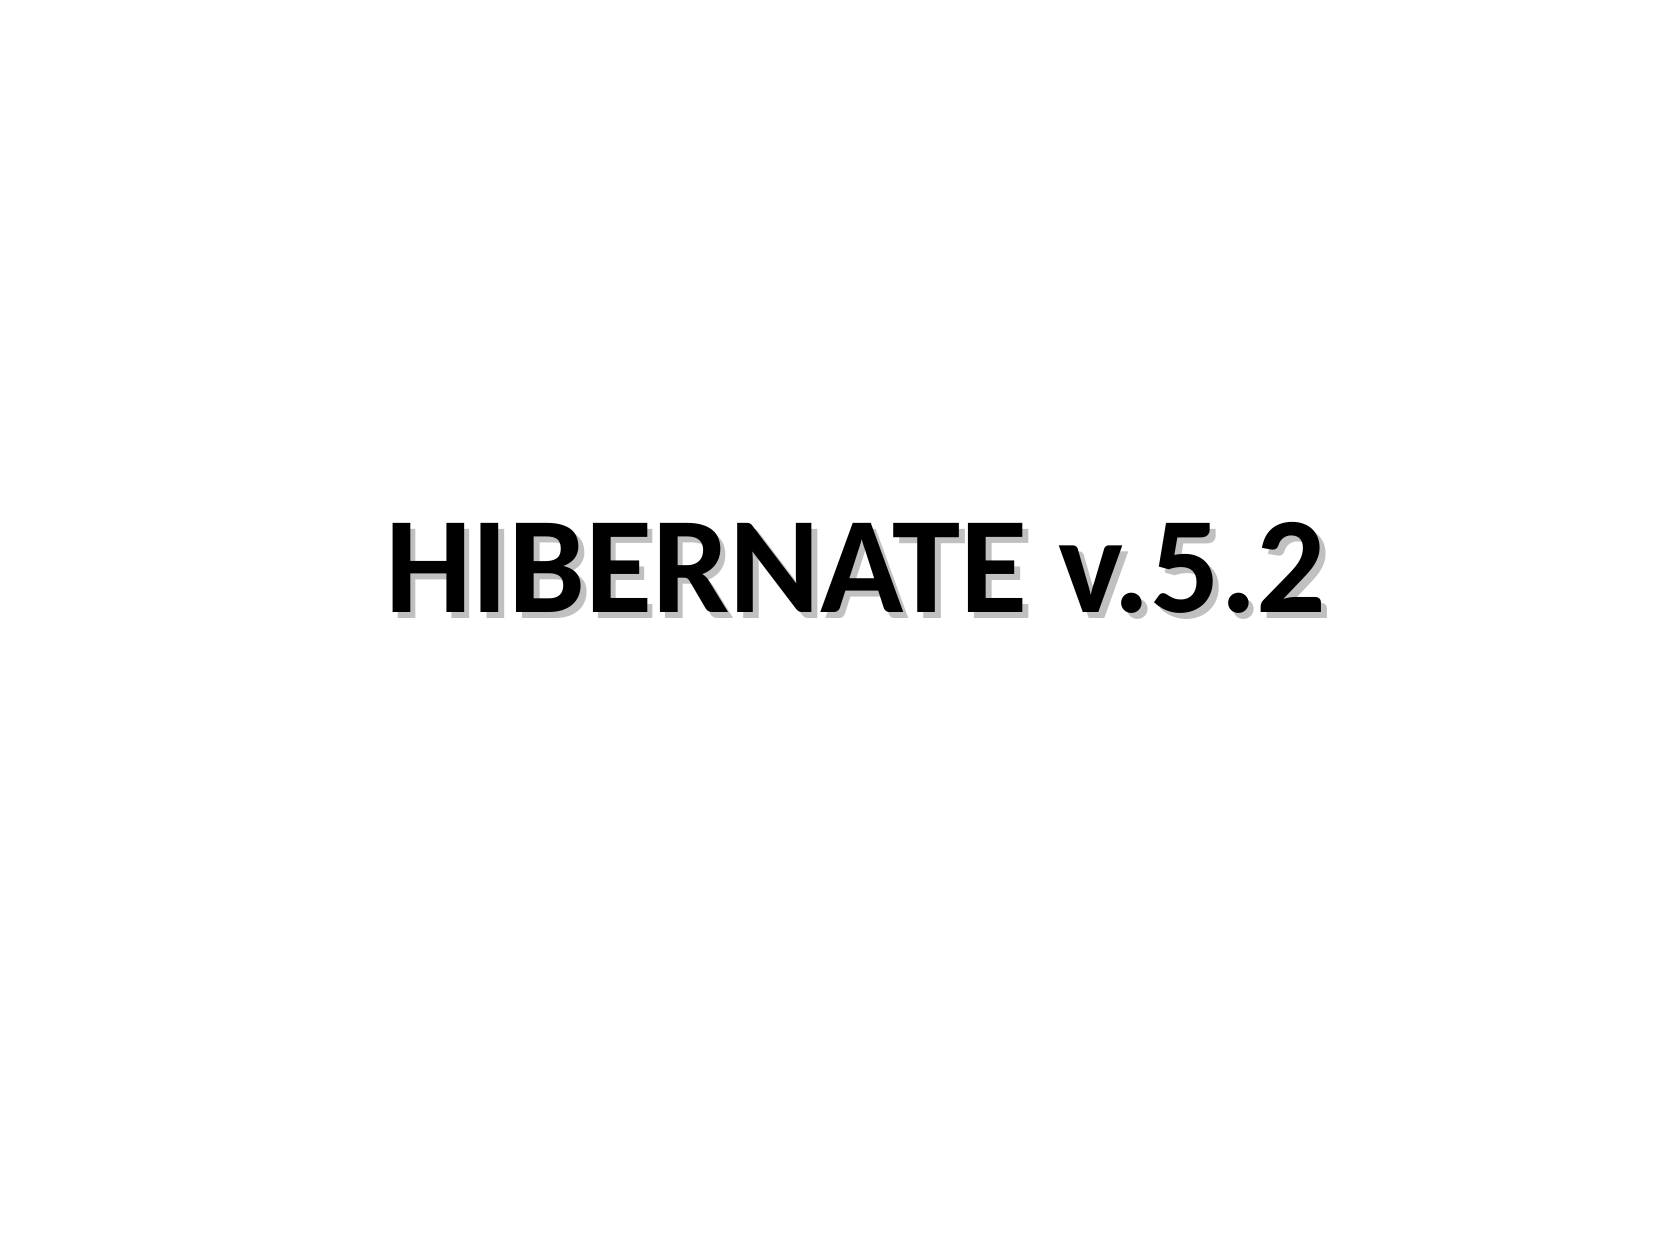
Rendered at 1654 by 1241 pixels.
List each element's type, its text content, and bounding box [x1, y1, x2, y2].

text_box HIBERNATE v.5.2 [177, 501, 1536, 685]
